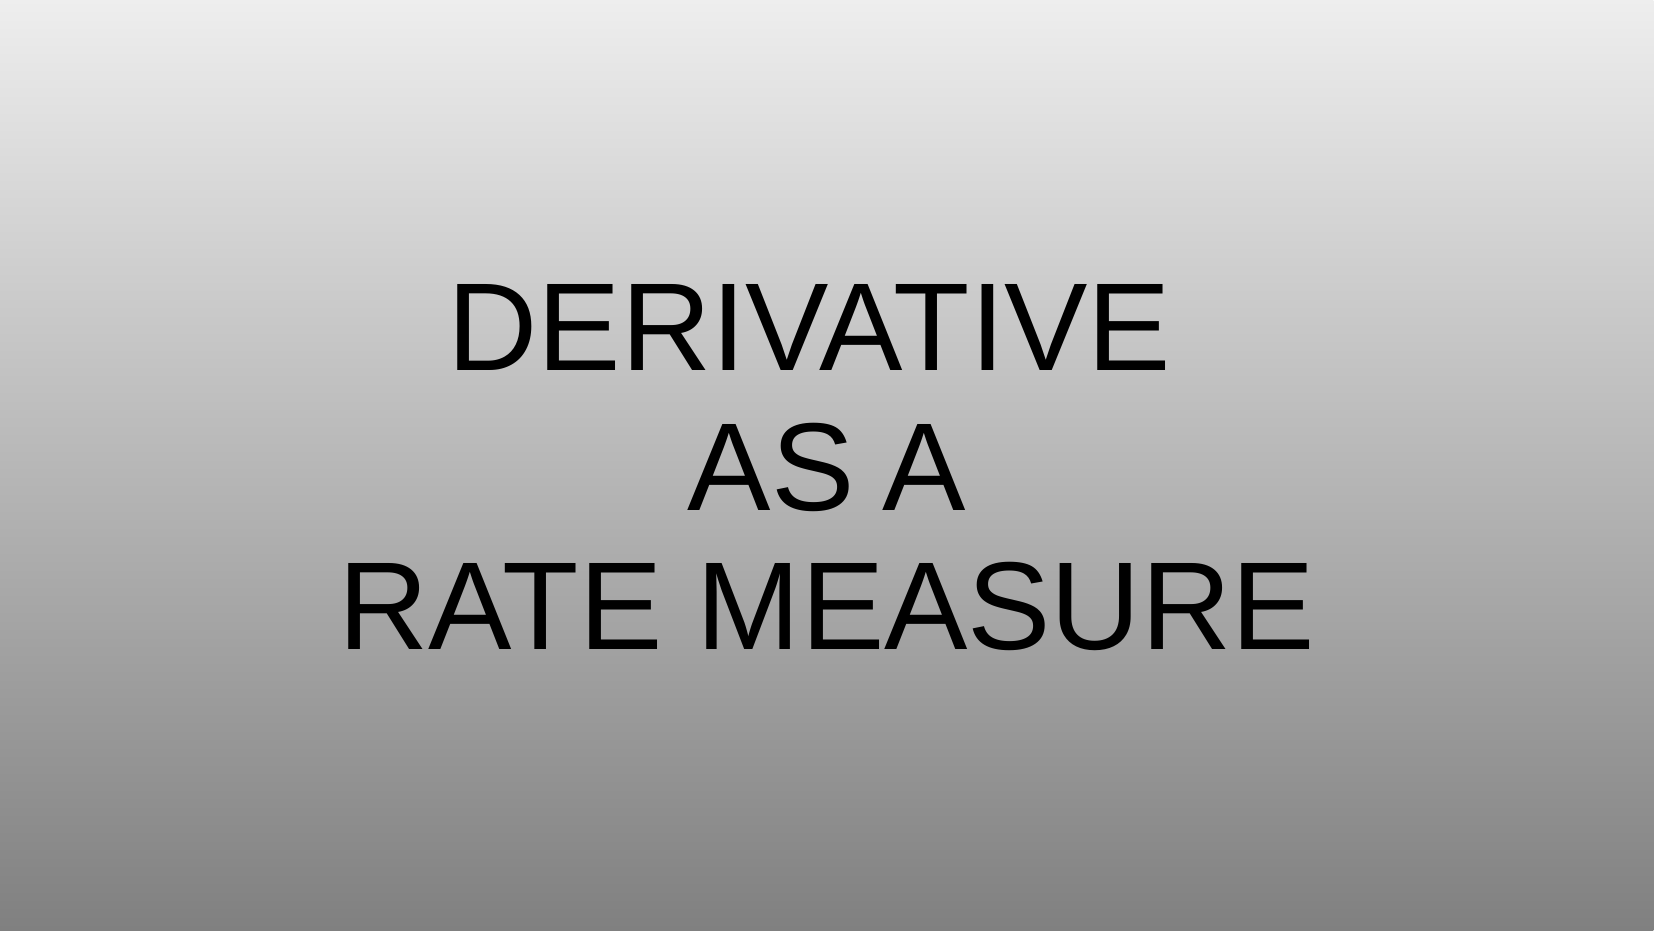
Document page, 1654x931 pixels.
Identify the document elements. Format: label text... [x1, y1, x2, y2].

title DERIVATIVE AS A RATE MEASURE [82, 53, 1571, 880]
